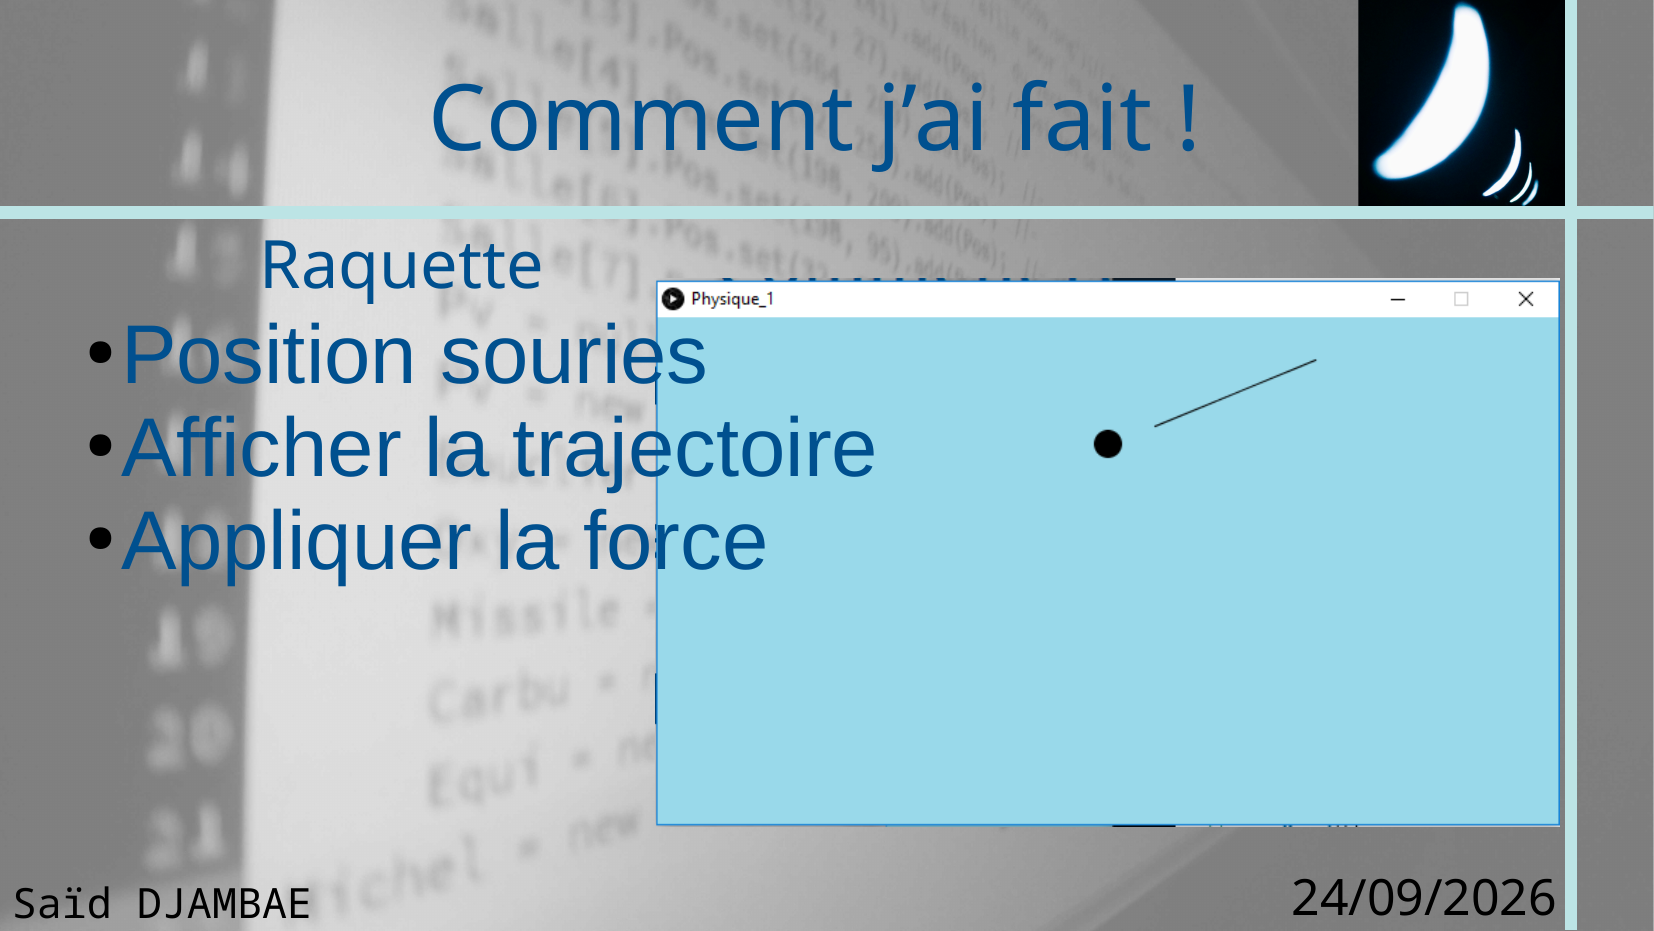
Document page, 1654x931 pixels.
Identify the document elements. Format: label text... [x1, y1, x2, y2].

title Comment j’ai fait ! [82, 37, 1571, 193]
picture [0, 0, 1565, 206]
picture [1577, 0, 1654, 206]
list Raquette [188, 217, 674, 301]
picture [0, 219, 1654, 931]
text_box Position souries Afficher la trajectoire Appliquer la force [70, 301, 1087, 875]
